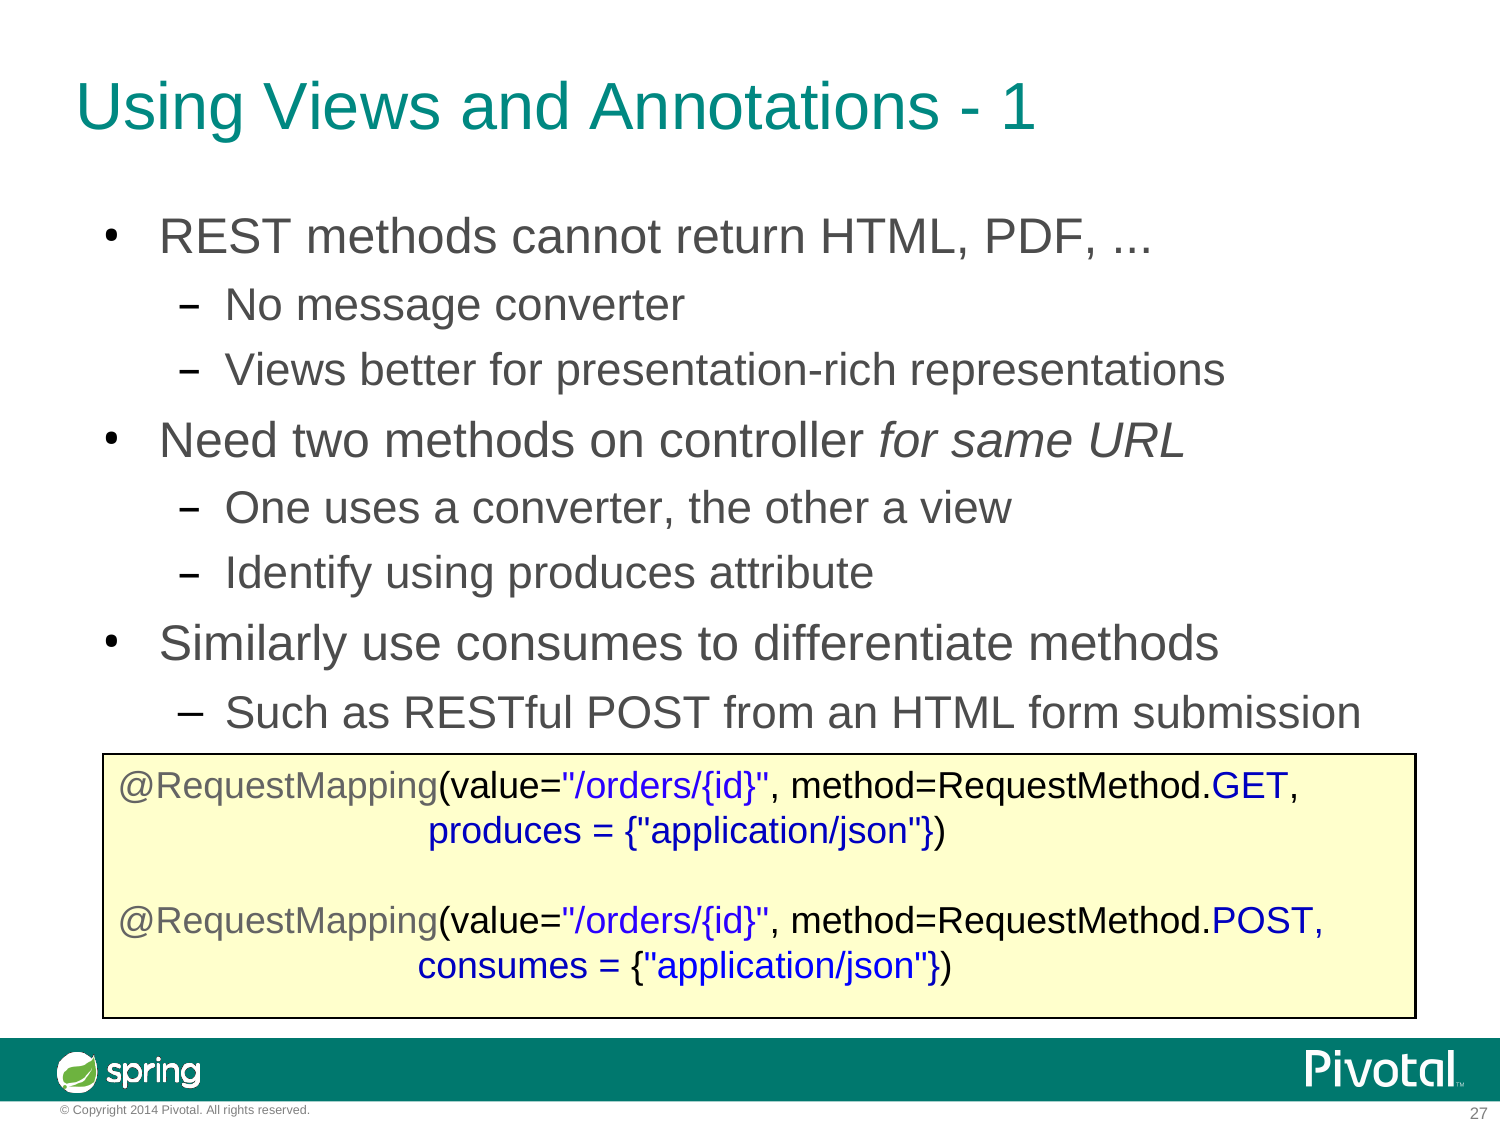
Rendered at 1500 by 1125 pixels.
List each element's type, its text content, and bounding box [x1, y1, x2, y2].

list REST methods cannot return HTML, PDF, ... No message converter Views better for presentation-rich representations Need two methods on controller for same URL One uses a converter, the other a view Identify using produces attribute Similarly use consumes to differentiate methods Such as RESTful POST from an HTML form submission [102, 203, 1394, 753]
picture [32, 1041, 210, 1103]
title Using Views and Annotations - 1 [75, 9, 1426, 198]
text_box @RequestMapping(value="/orders/{id}", method=RequestMethod.GET, produces = {"application/json"}) @RequestMapping(value="/orders/{id}", method=RequestMethod.POST, consumes = {"application/json"}) [102, 753, 1416, 1019]
picture [1306, 1050, 1464, 1087]
